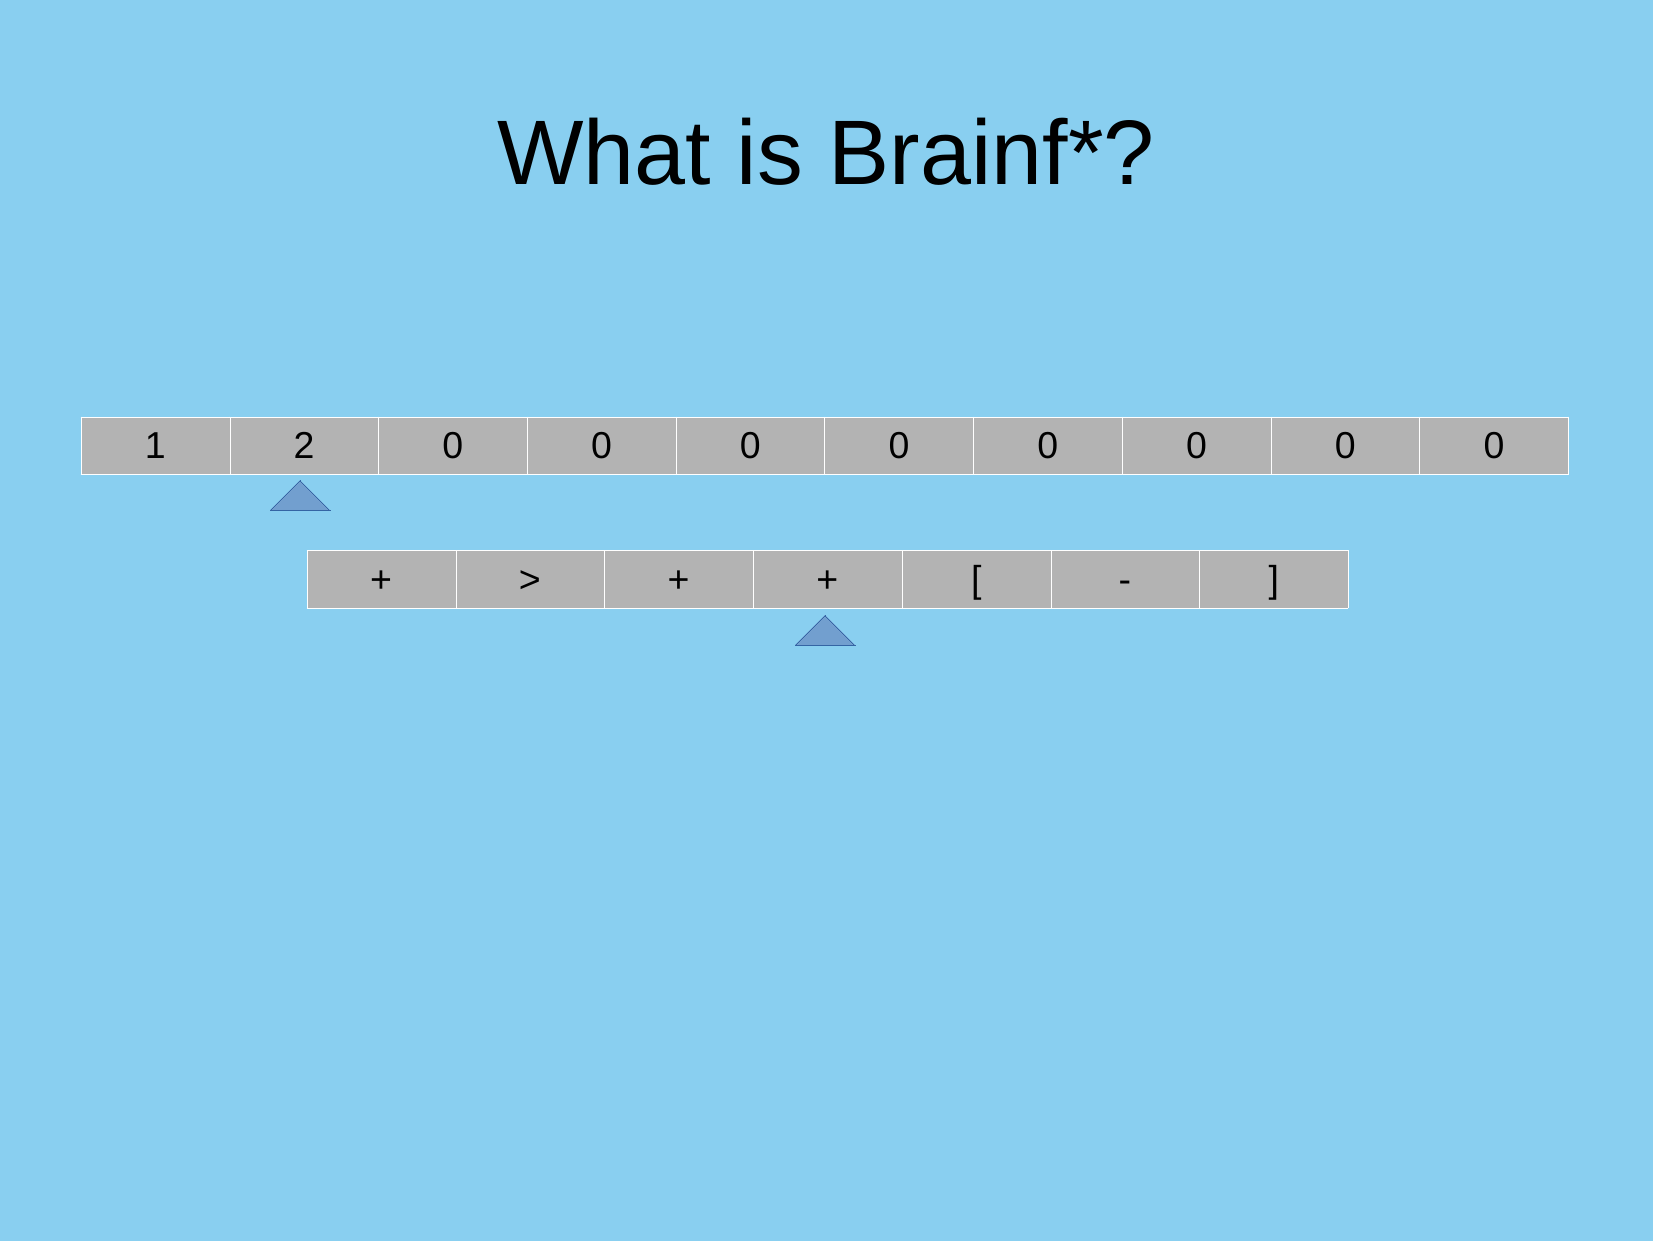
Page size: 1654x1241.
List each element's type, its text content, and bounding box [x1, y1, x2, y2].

table_header 0 [1420, 418, 1568, 474]
table_header - [1052, 551, 1199, 608]
text_box [795, 615, 856, 646]
table_header 1 [82, 418, 230, 474]
title What is Brainf*? [82, 49, 1571, 257]
text_box [270, 480, 331, 511]
table_header 0 [677, 418, 824, 474]
table_header 0 [379, 418, 527, 474]
table_header 0 [825, 418, 973, 474]
table_header ] [1200, 551, 1348, 608]
table_header 0 [1272, 418, 1419, 474]
table_header [ [903, 551, 1051, 608]
table_header > [457, 551, 604, 608]
table_header + [308, 551, 456, 608]
table_header 2 [231, 418, 378, 474]
table_header + [605, 551, 753, 608]
table_header 0 [1123, 418, 1271, 474]
table_header + [754, 551, 902, 608]
table_header 0 [974, 418, 1122, 474]
table_header 0 [528, 418, 676, 474]
